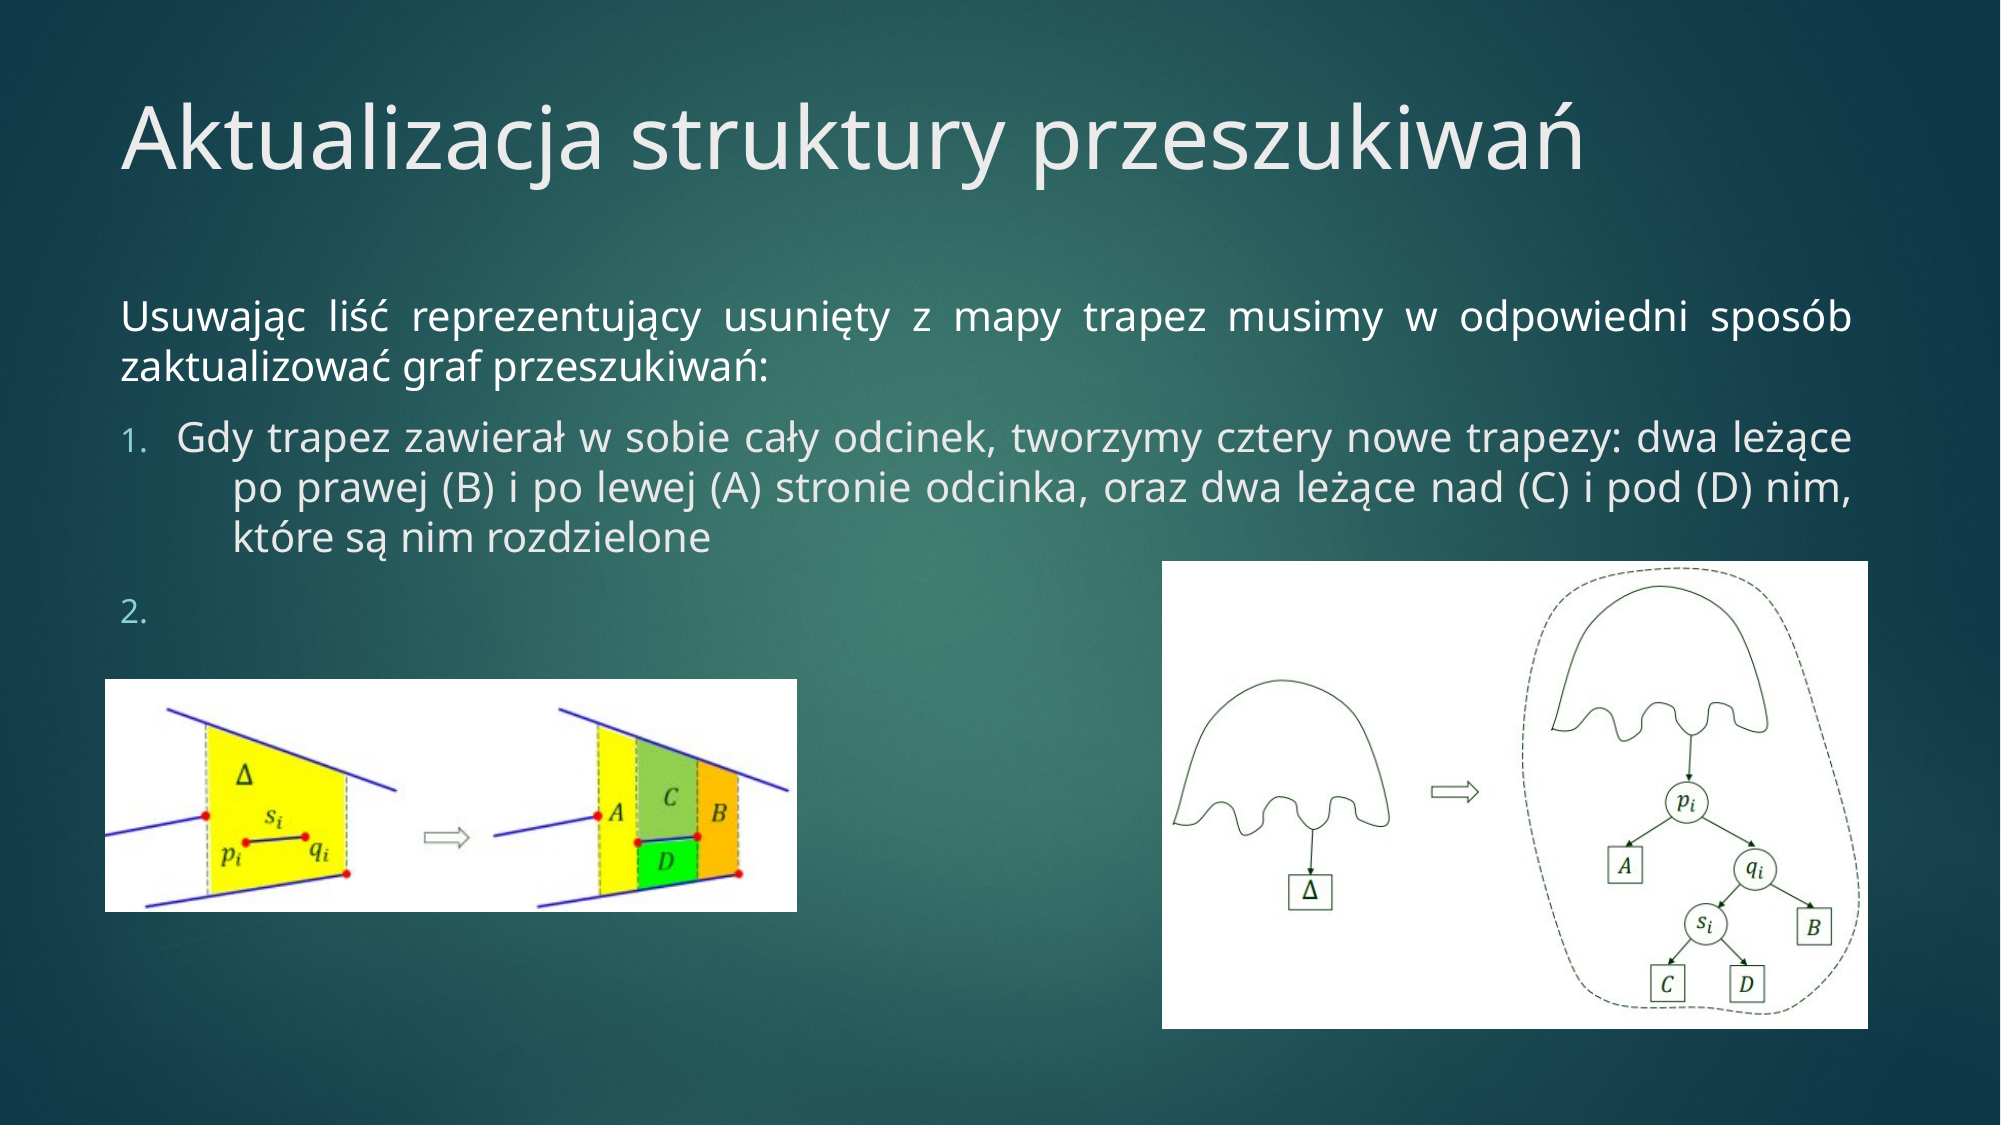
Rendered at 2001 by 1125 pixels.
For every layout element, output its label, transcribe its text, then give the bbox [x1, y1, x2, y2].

title Aktualizacja struktury przeszukiwań [106, 74, 1649, 281]
list Usuwając liść reprezentujący usunięty z mapy trapez musimy w odpowiedni sposób zaktualizować graf przeszukiwań: Gdy trapez zawierał w sobie cały odcinek, tworzymy cztery nowe trapezy: dwa leżące po prawej (B) i po lewej (A) stronie odcinka, oraz dwa leżące nad (C) i pod (D) nim, które są nim rozdzielone [105, 281, 1869, 1027]
picture [1162, 561, 1868, 1030]
picture [105, 679, 797, 912]
